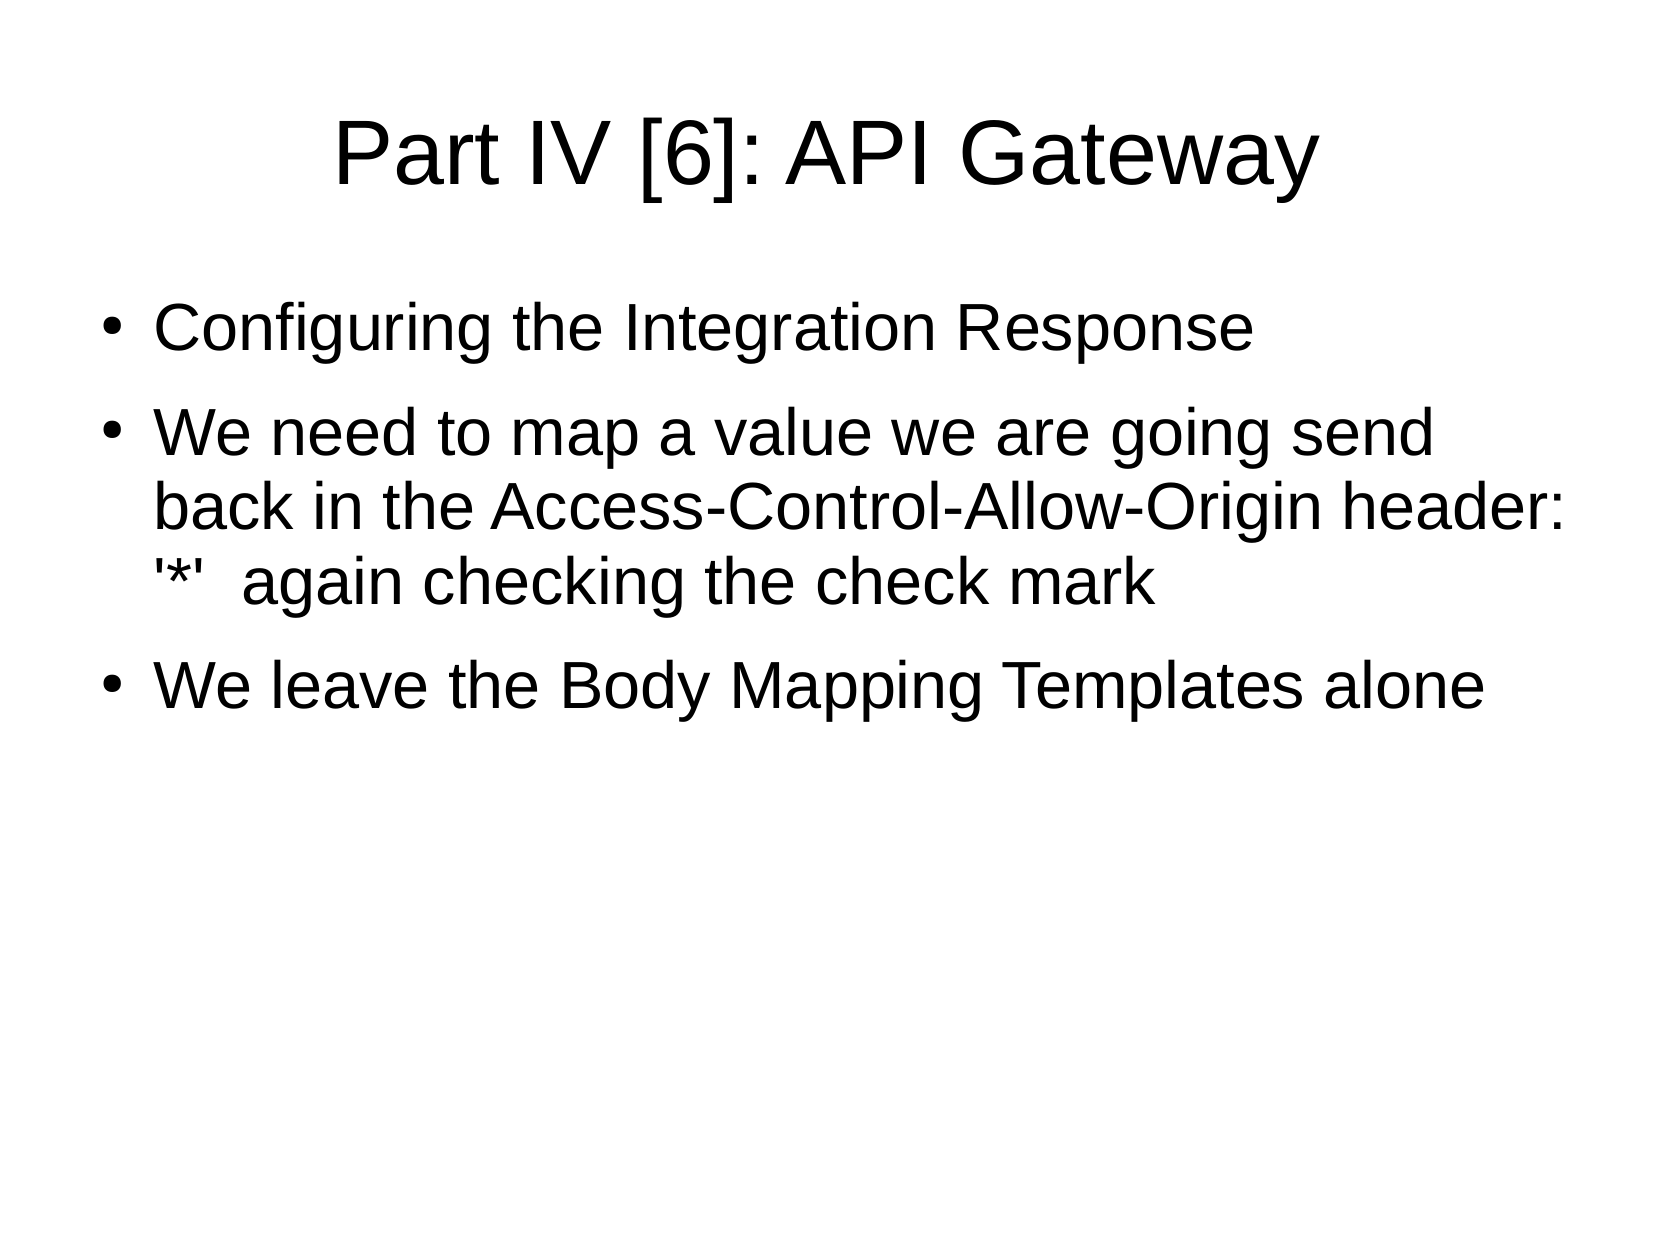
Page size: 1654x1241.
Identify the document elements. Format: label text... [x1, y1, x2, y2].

title Part IV [6]: API Gateway [82, 49, 1571, 257]
list Configuring the Integration Response We need to map a value we are going send back in the Access-Control-Allow-Origin header: '*' again checking the check mark We leave the Body Mapping Templates alone [82, 290, 1571, 1010]
